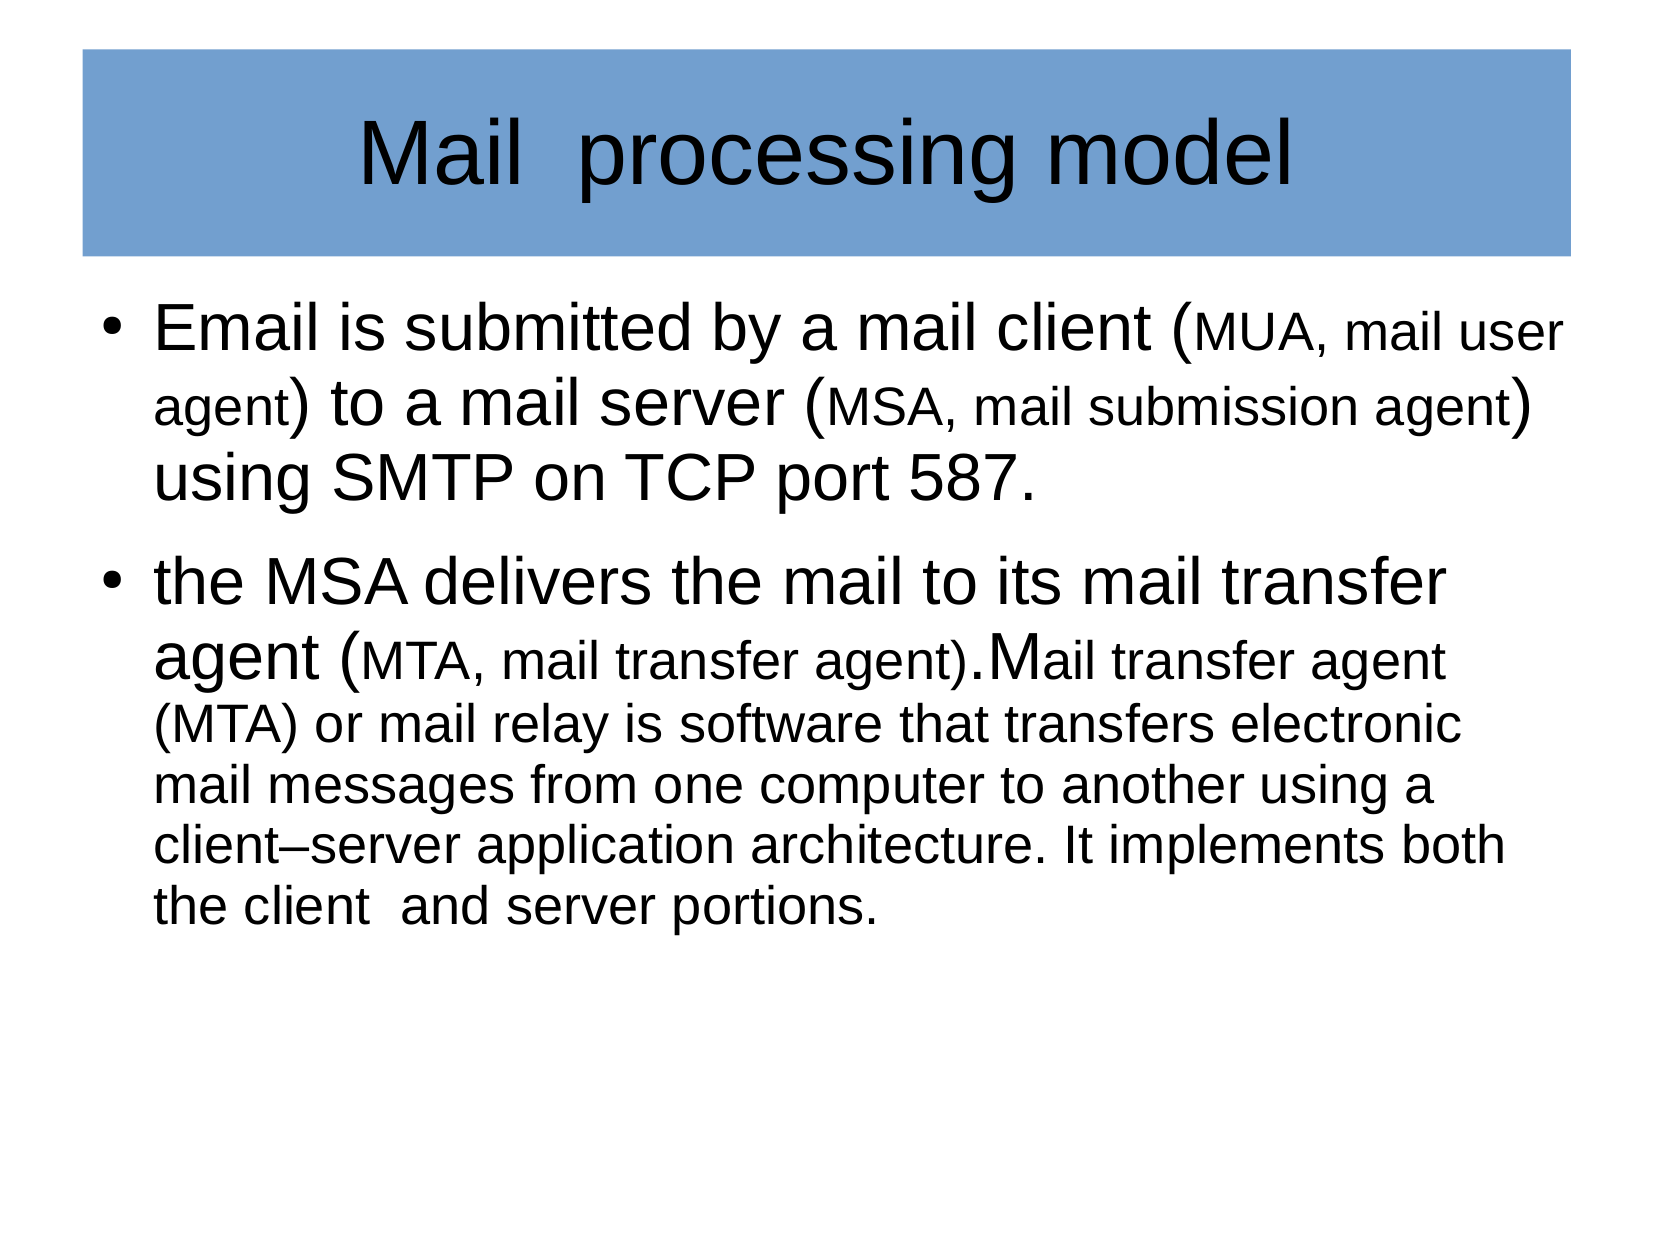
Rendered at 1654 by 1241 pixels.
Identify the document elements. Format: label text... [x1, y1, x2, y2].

list Email is submitted by a mail client (MUA, mail user agent) to a mail server (MSA, mail submission agent) using SMTP on TCP port 587. the MSA delivers the mail to its mail transfer agent (MTA, mail transfer agent).Mail transfer agent (MTA) or mail relay is software that transfers electronic mail messages from one computer to another using a client–server application architecture. It implements both the client and server portions. [82, 290, 1571, 1010]
title Mail processing model [82, 49, 1571, 257]
